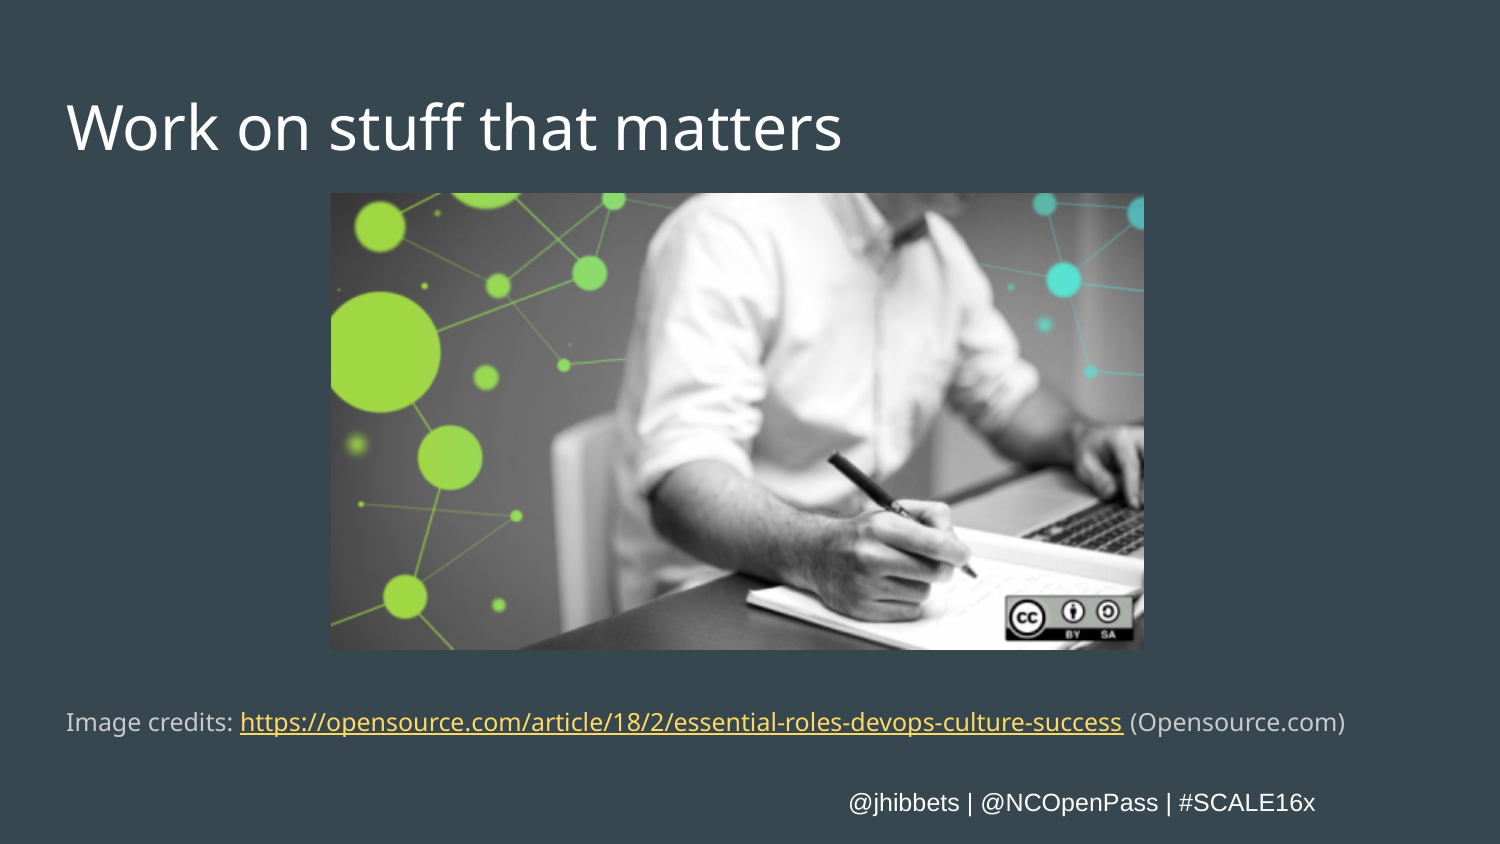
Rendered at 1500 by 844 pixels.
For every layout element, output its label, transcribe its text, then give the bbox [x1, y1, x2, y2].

picture [331, 193, 1144, 650]
title Work on stuff that matters [51, 72, 1449, 167]
text_box Image credits: https://opensource.com/article/18/2/essential-roles-devops-culture-success (Opensource.com) [51, 686, 1449, 750]
